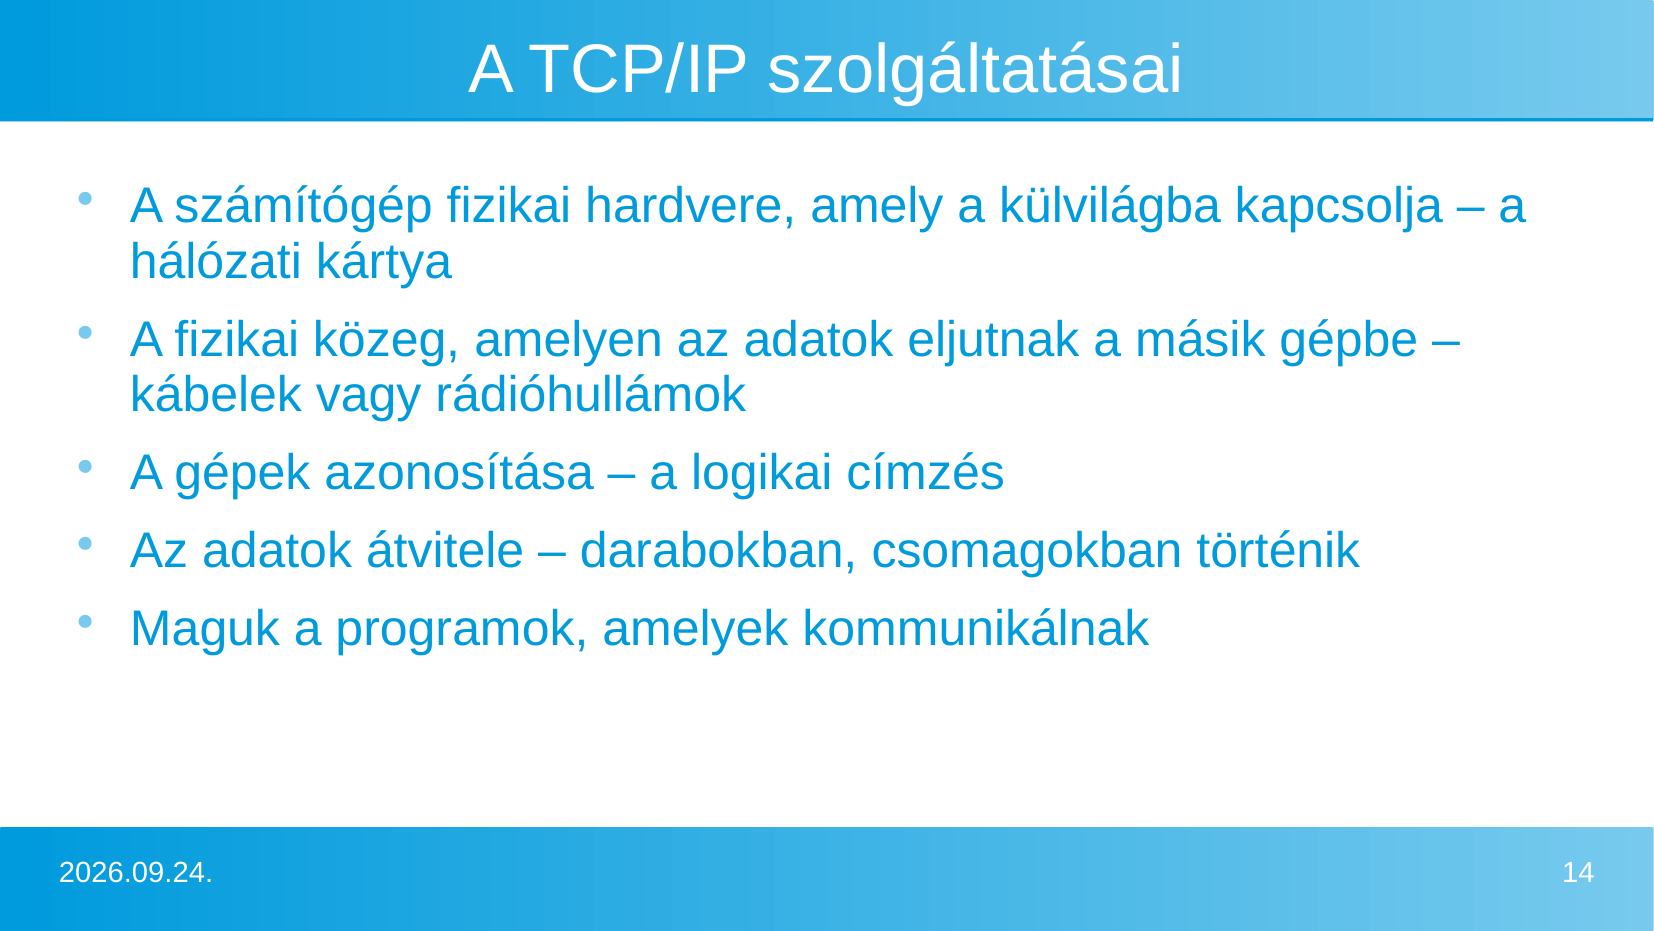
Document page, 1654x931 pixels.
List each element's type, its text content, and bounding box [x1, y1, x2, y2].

title A TCP/IP szolgáltatásai [59, 29, 1595, 108]
list A számítógép fizikai hardvere, amely a külvilágba kapcsolja – a hálózati kártya A fizikai közeg, amelyen az adatok eljutnak a másik gépbe – kábelek vagy rádióhullámok A gépek azonosítása – a logikai címzés Az adatok átvitele – darabokban, csomagokban történik Maguk a programok, amelyek kommunikálnak [59, 177, 1595, 768]
